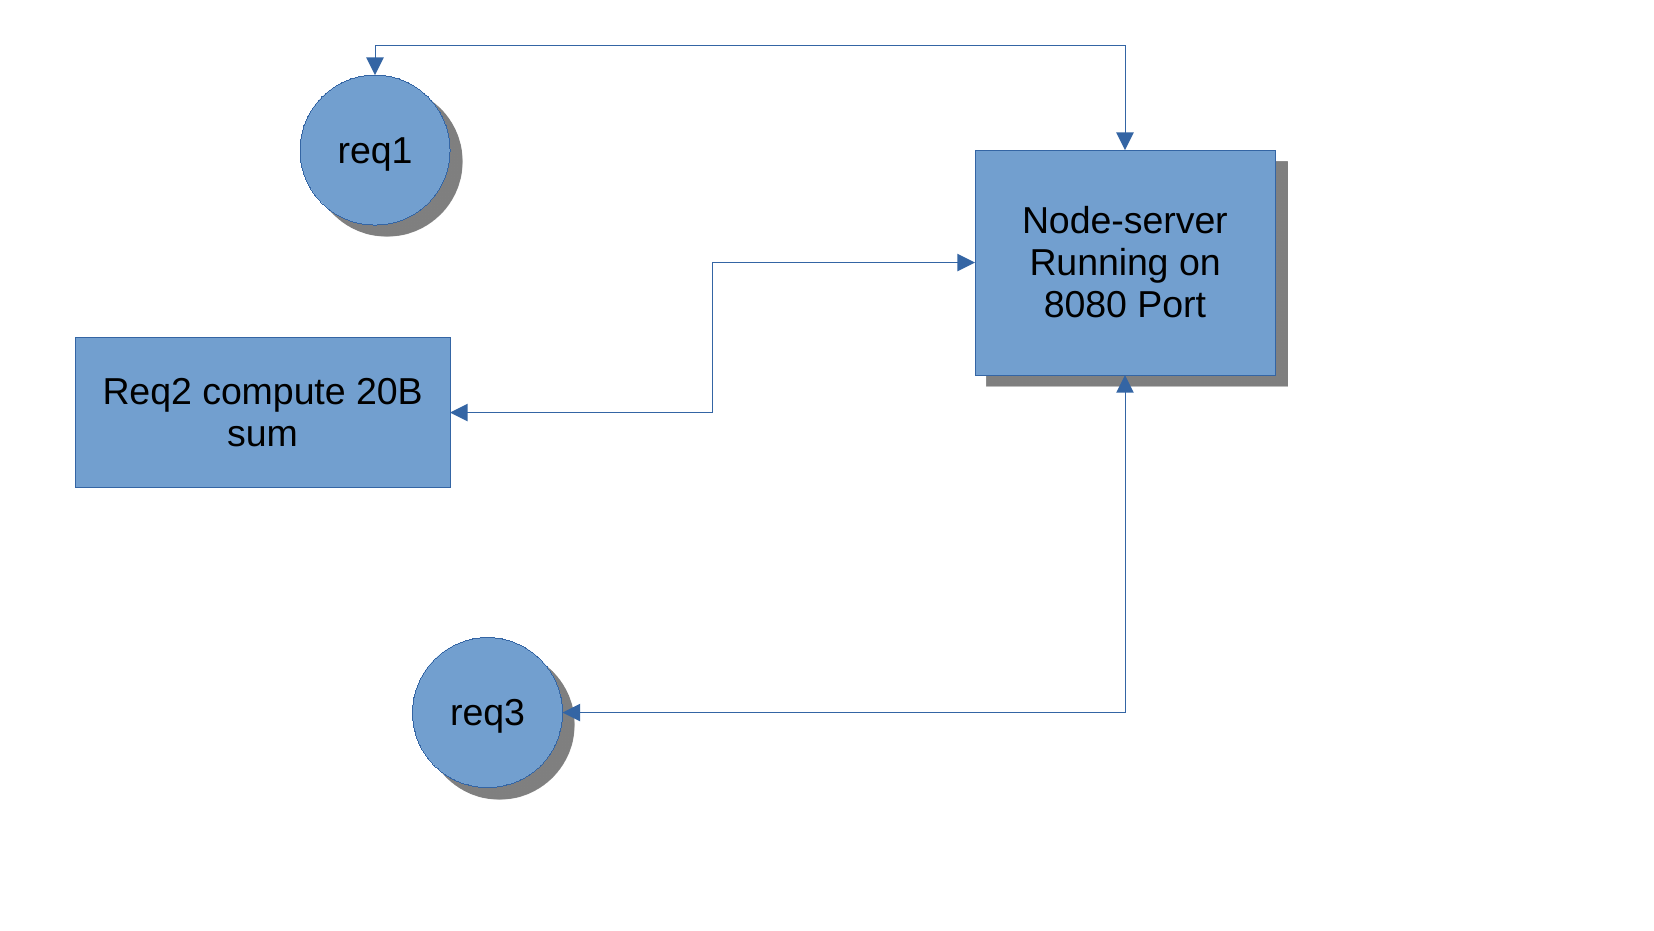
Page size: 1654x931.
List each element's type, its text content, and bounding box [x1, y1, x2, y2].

text_box req1 [300, 75, 451, 226]
text_box Node-server Running on 8080 Port [975, 150, 1276, 376]
text_box Req2 compute 20B sum [75, 337, 451, 488]
text_box req3 [412, 637, 563, 788]
